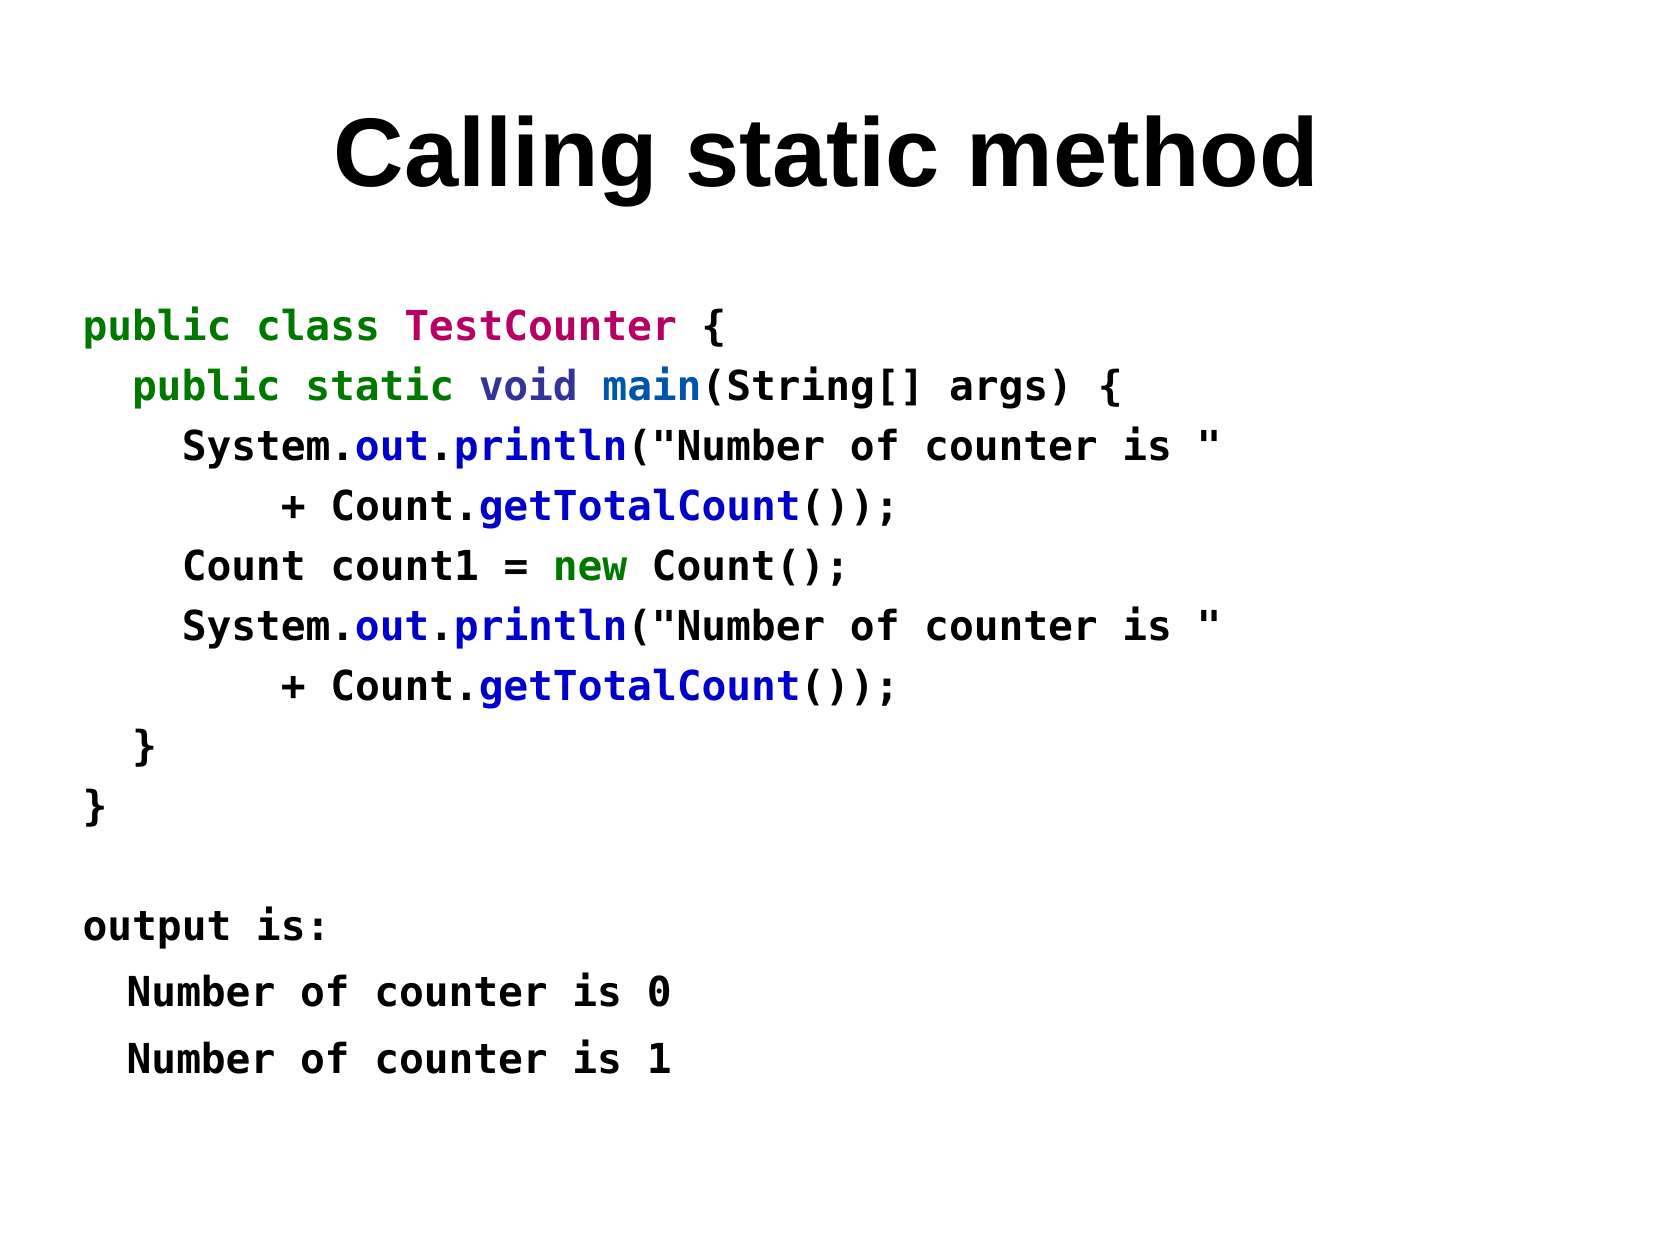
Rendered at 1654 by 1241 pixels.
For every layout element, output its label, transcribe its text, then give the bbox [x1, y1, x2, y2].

list public class TestCounter { public static void main(String[] args) { System.out.println("Number of counter is " + Count.getTotalCount()); Count count1 = new Count(); System.out.println("Number of counter is " + Count.getTotalCount()); } } output is: Number of counter is 0 Number of counter is 1 [82, 290, 1538, 1099]
title Calling static method [82, 49, 1571, 257]
